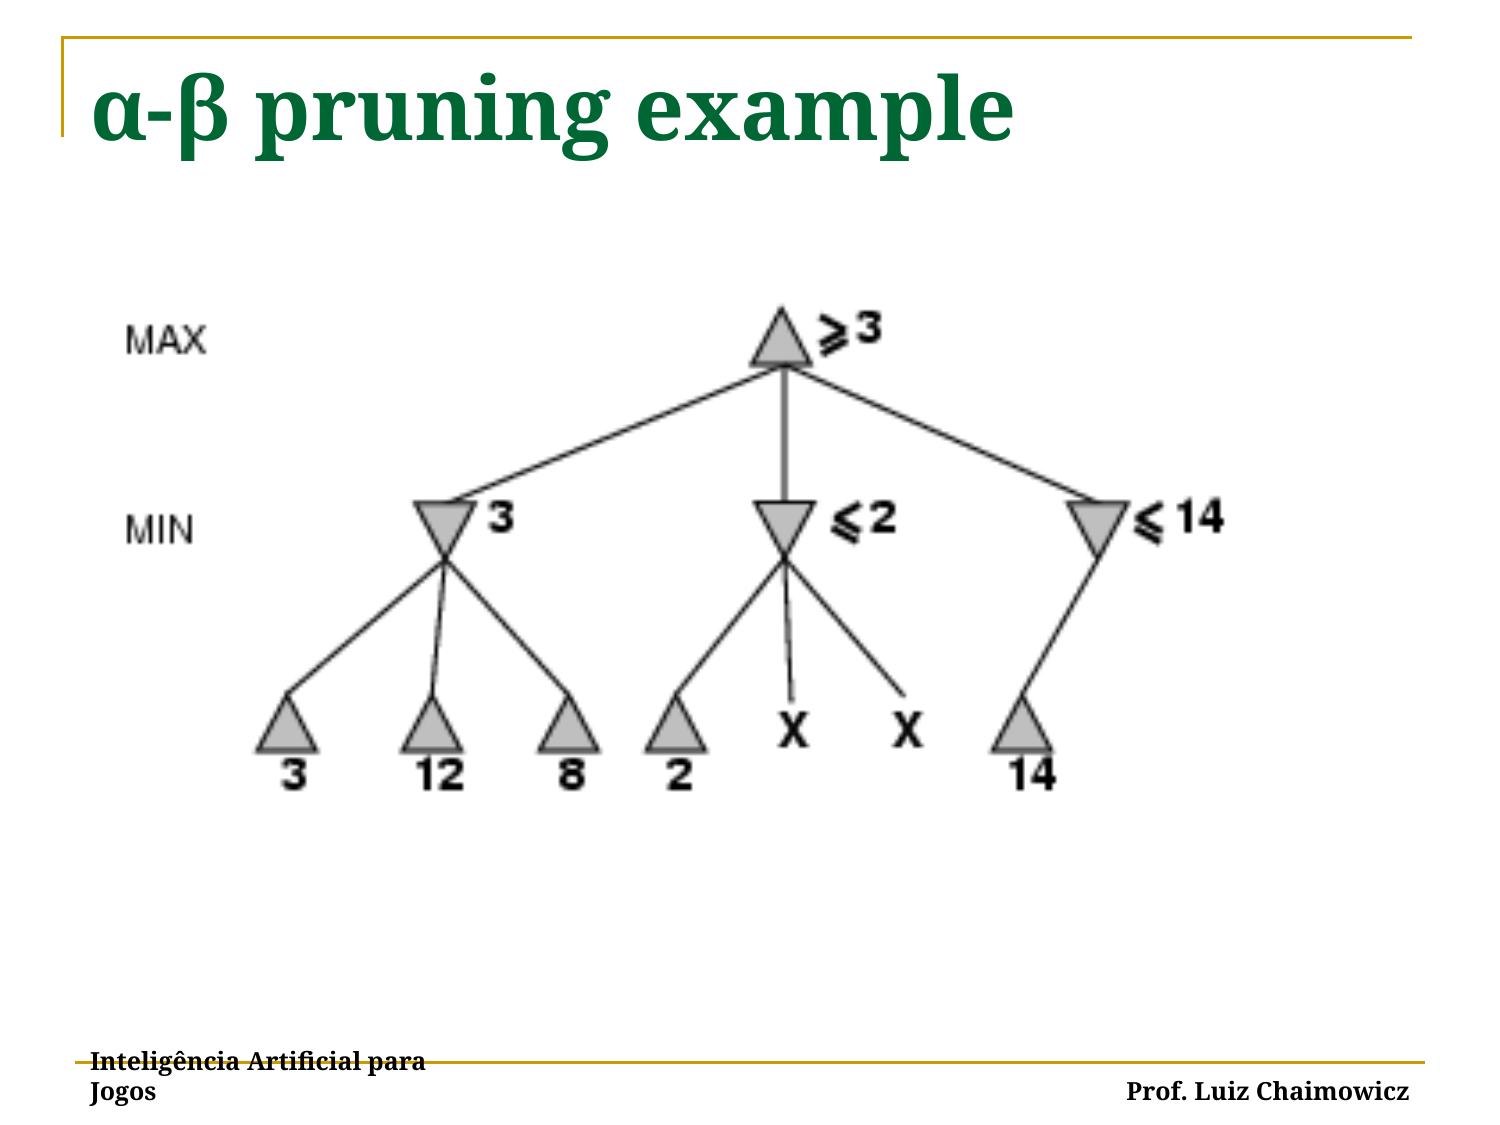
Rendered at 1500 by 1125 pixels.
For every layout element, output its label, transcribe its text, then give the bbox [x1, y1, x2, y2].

footer Inteligência Artificial para Jogos [75, 1074, 500, 1113]
picture [75, 262, 1425, 881]
title α-β pruning example [75, 45, 1425, 188]
